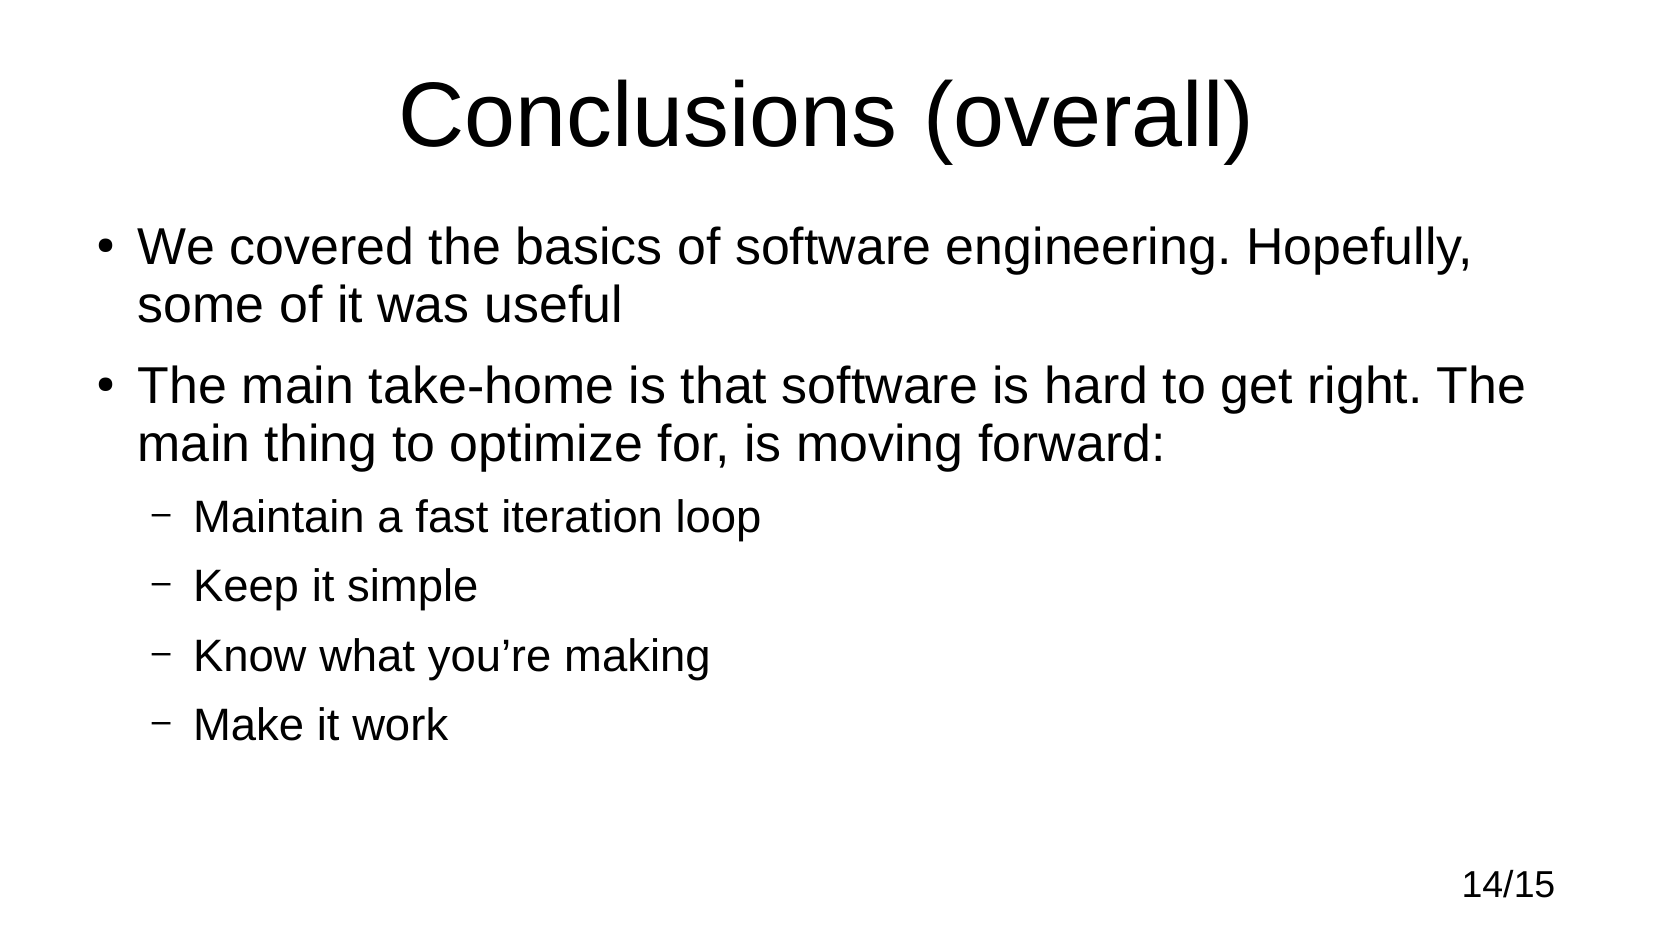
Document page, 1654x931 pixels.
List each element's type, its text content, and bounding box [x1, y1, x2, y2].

title Conclusions (overall) [82, 37, 1571, 193]
text_box <number>/15 [1446, 856, 1625, 931]
list We covered the basics of software engineering. Hopefully, some of it was useful The main take-home is that software is hard to get right. The main thing to optimize for, is moving forward: Maintain a fast iteration loop Keep it simple Know what you’re making Make it work [82, 217, 1571, 758]
